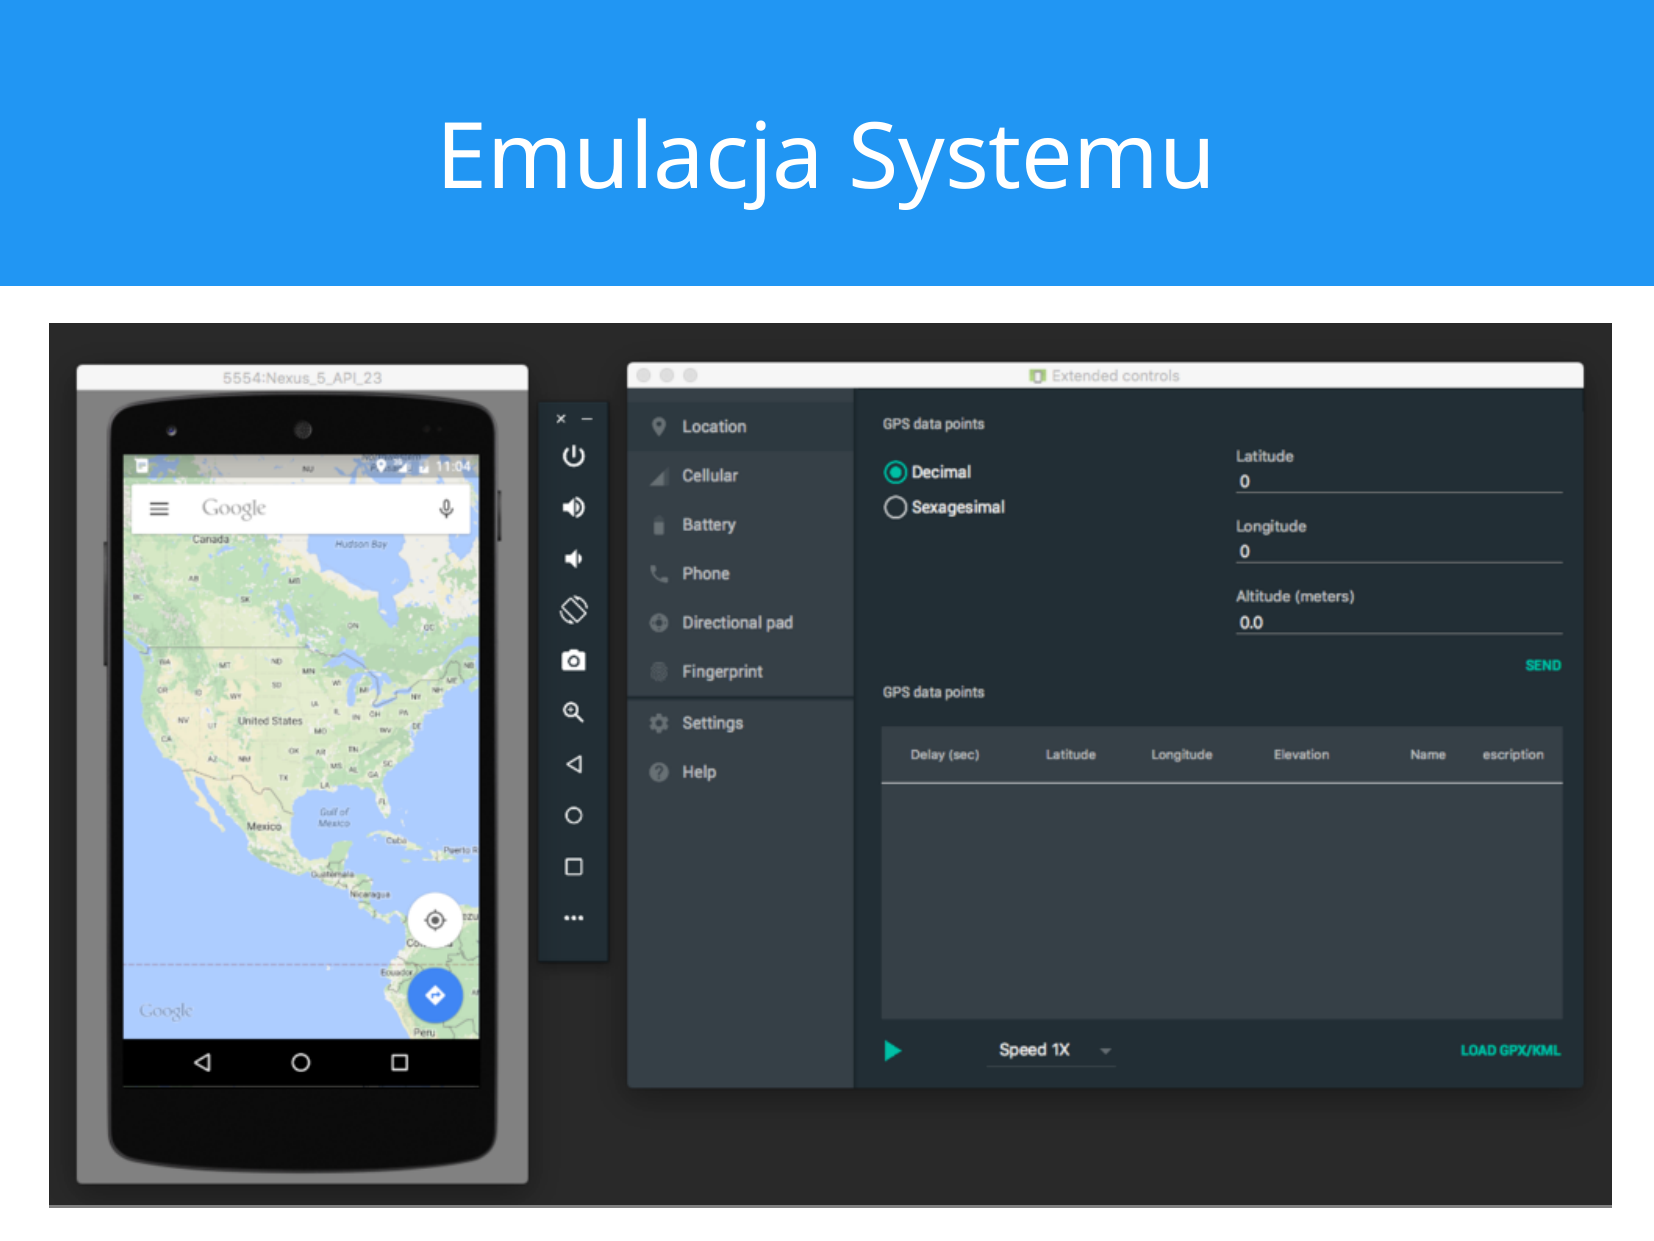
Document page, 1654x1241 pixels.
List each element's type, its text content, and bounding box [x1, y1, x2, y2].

picture [49, 323, 1612, 1205]
title Emulacja Systemu [82, 49, 1571, 257]
